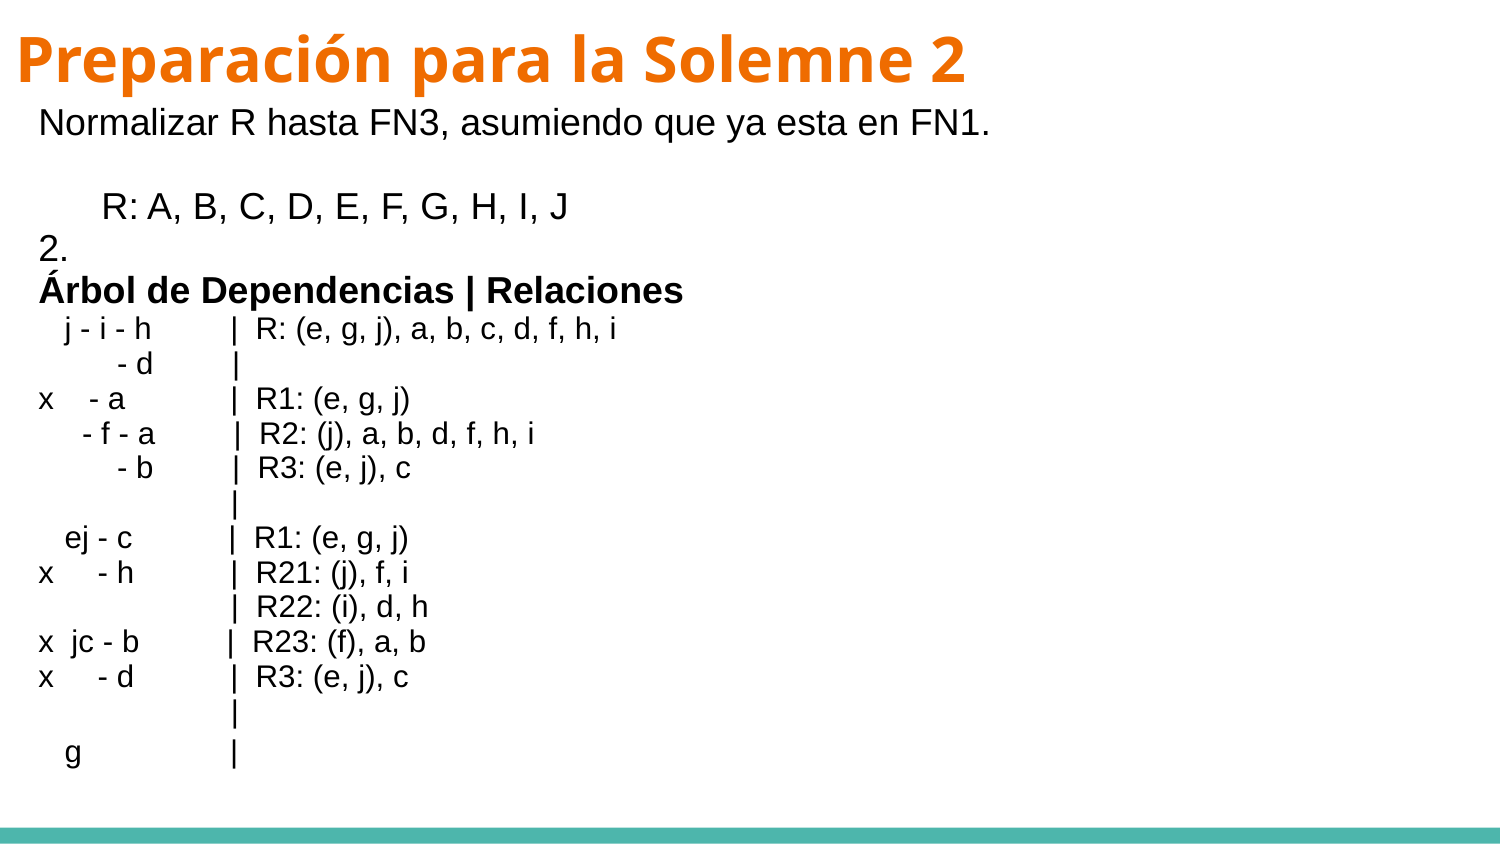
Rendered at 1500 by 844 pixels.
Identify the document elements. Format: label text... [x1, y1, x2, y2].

title Preparación para la Solemne 2 [0, 0, 1398, 116]
text_box Normalizar R hasta FN3, asumiendo que ya esta en FN1. R: A, B, C, D, E, F, G, H, I, J 2. Árbol de Dependencias | Relaciones j - i - h | R: (e, g, j), a, b, c, d, f, h, i - d | x - a | R1: (e, g, j) - f - a | R2: (j), a, b, d, f, h, i - b | R3: (e, j), c | ej - c | R1: (e, g, j) x - h | R21: (j), f, i | R22: (i), d, h x jc - b | R23: (f), a, b x - d | R3: (e, j), c | g | [23, 94, 1394, 820]
